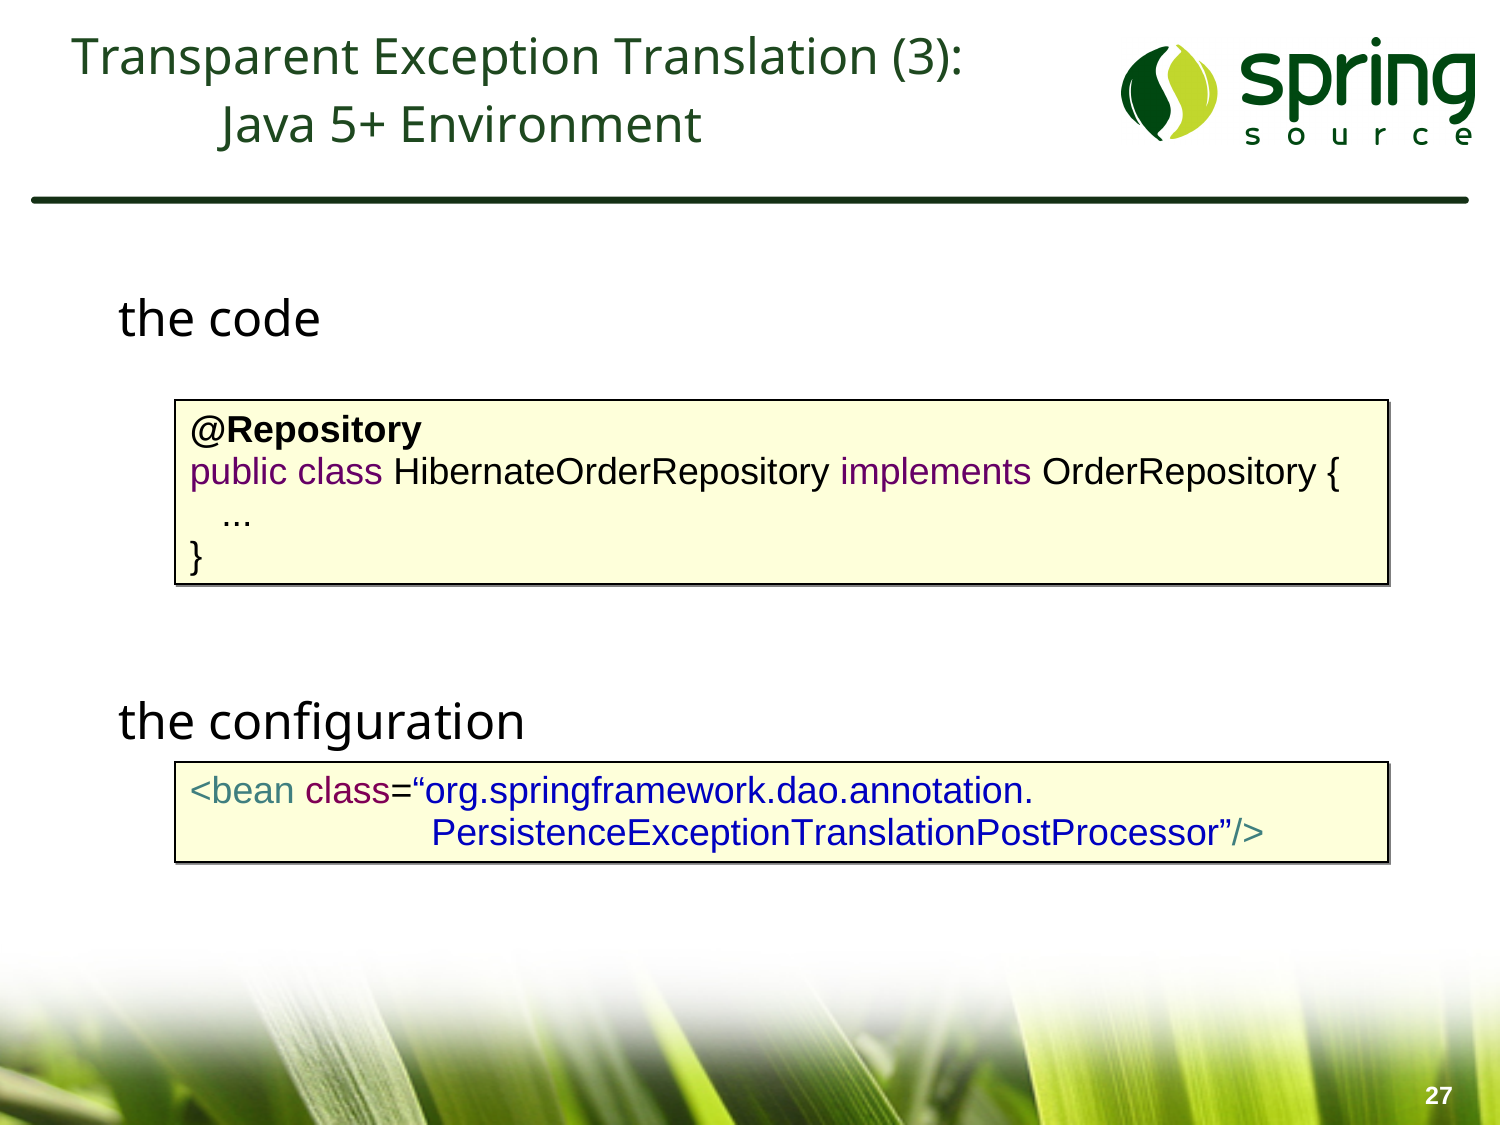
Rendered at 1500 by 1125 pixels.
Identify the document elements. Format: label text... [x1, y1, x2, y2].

picture [1121, 37, 1475, 145]
text_box <bean class=“org.springframework.dao.annotation. PersistenceExceptionTranslationPostProcessor”/> [174, 762, 1388, 862]
list the code the configuration [103, 275, 1394, 938]
title Transparent Exception Translation (3): Java 5+ Environment [56, 13, 1089, 176]
text_box @Repository public class HibernateOrderRepository implements OrderRepository { ... } [174, 400, 1388, 584]
picture [0, 944, 1500, 1125]
